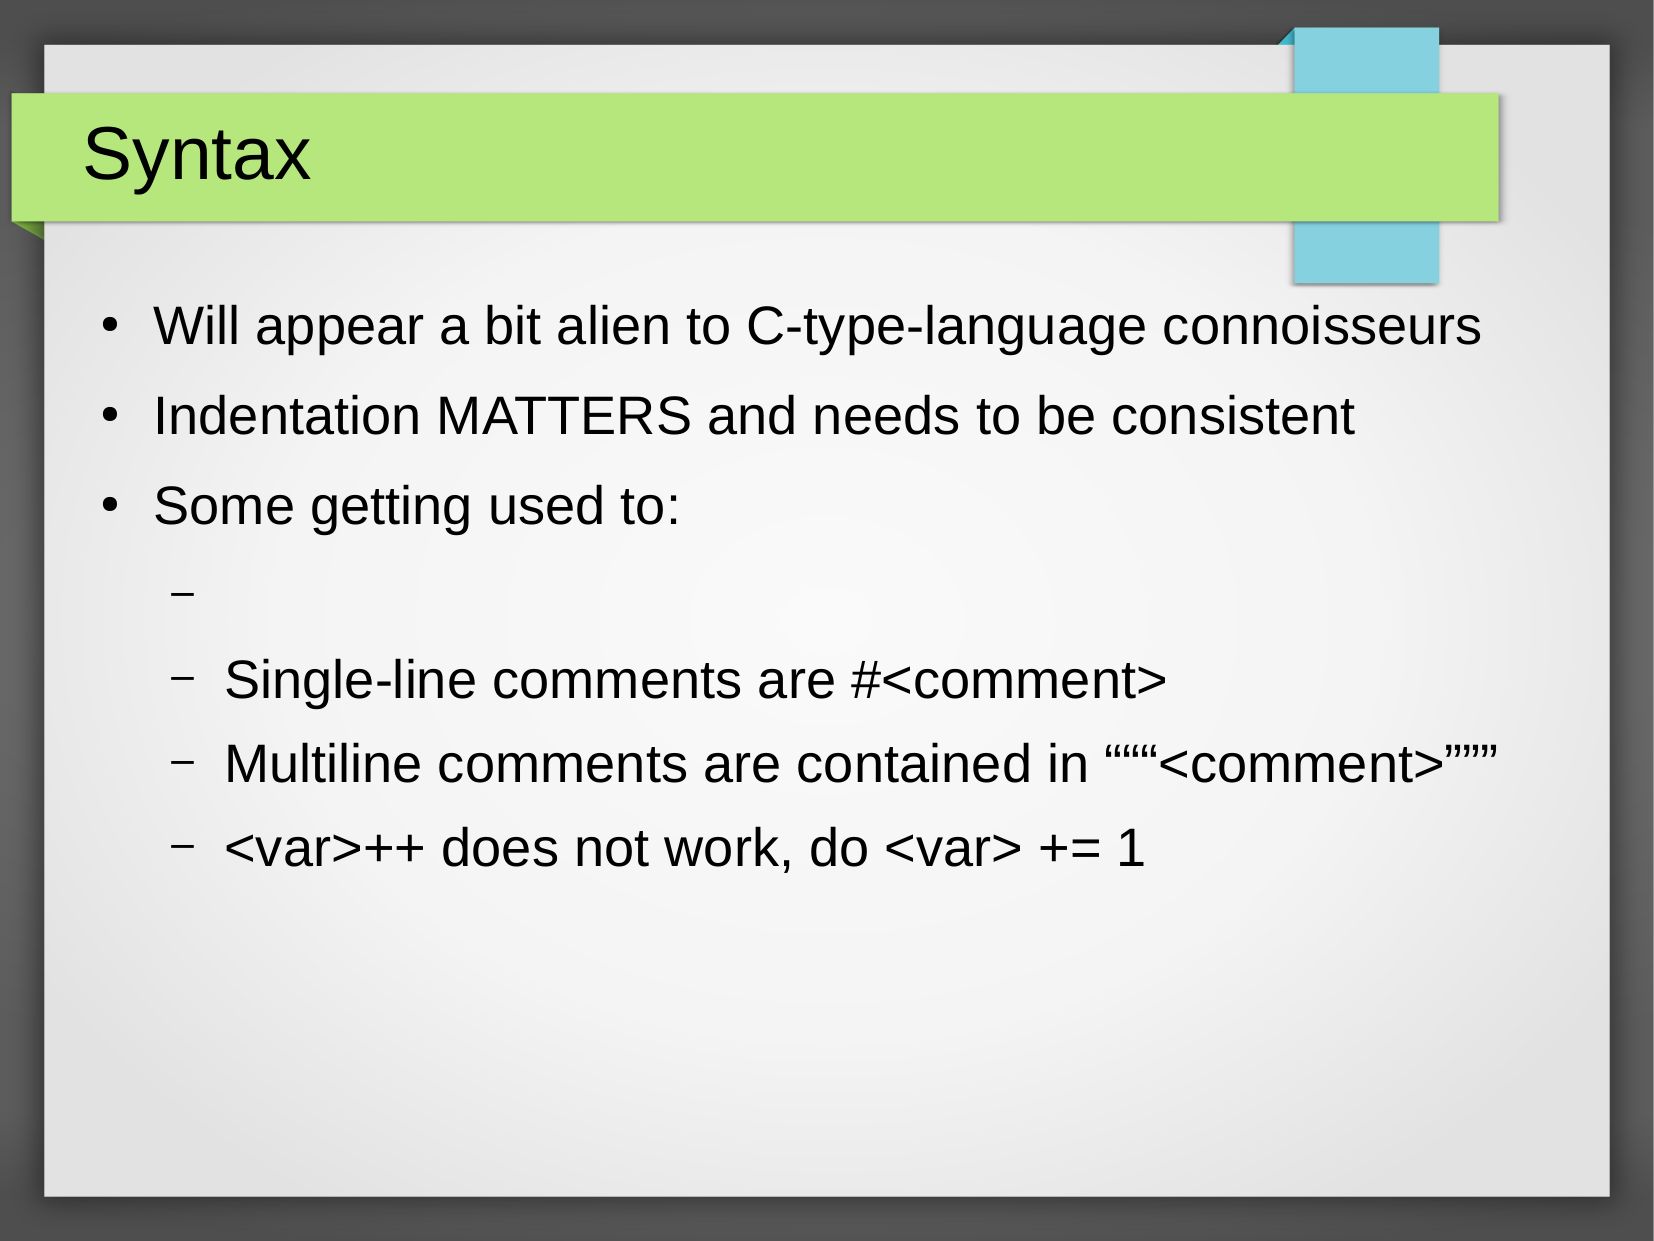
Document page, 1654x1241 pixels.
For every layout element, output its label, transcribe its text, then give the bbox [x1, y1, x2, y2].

list Will appear a bit alien to C-type-language connoisseurs Indentation MATTERS and needs to be consistent Some getting used to: Single-line comments are #<comment> Multiline comments are contained in “““<comment>””” <var>++ does not work, do <var> += 1 [82, 295, 1571, 1015]
title Syntax [82, 94, 1264, 213]
picture [0, 0, 1654, 1241]
